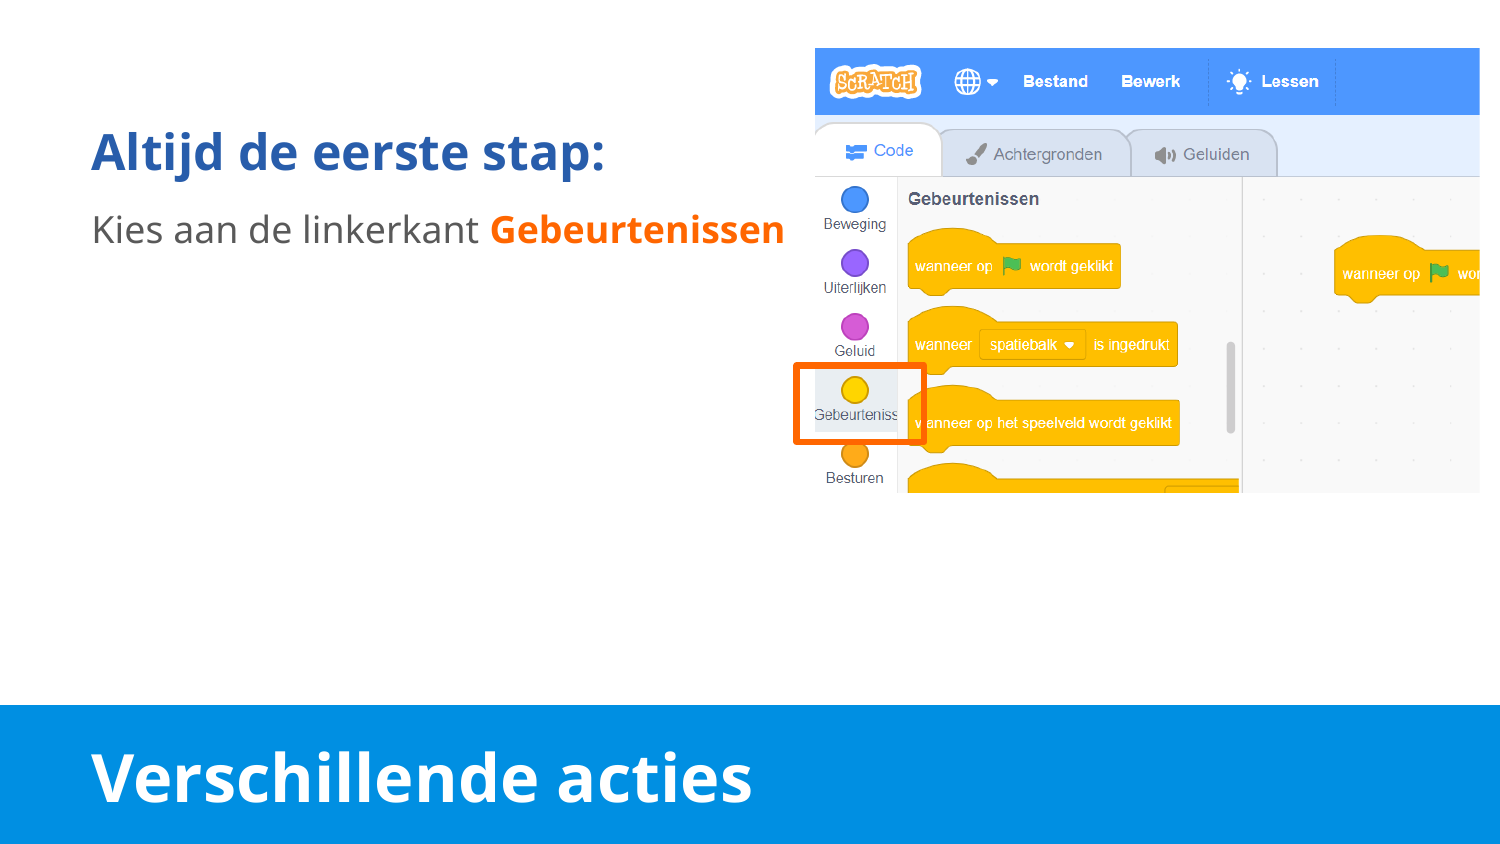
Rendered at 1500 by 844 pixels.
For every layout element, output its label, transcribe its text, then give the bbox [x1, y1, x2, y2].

picture [815, 48, 1480, 493]
list Kies aan de linkerkant Gebeurtenissen [76, 168, 1454, 500]
title Verschillende acties [76, 721, 1500, 828]
subtitle Altijd de eerste stap: [76, 75, 1438, 152]
picture [0, 705, 1500, 844]
